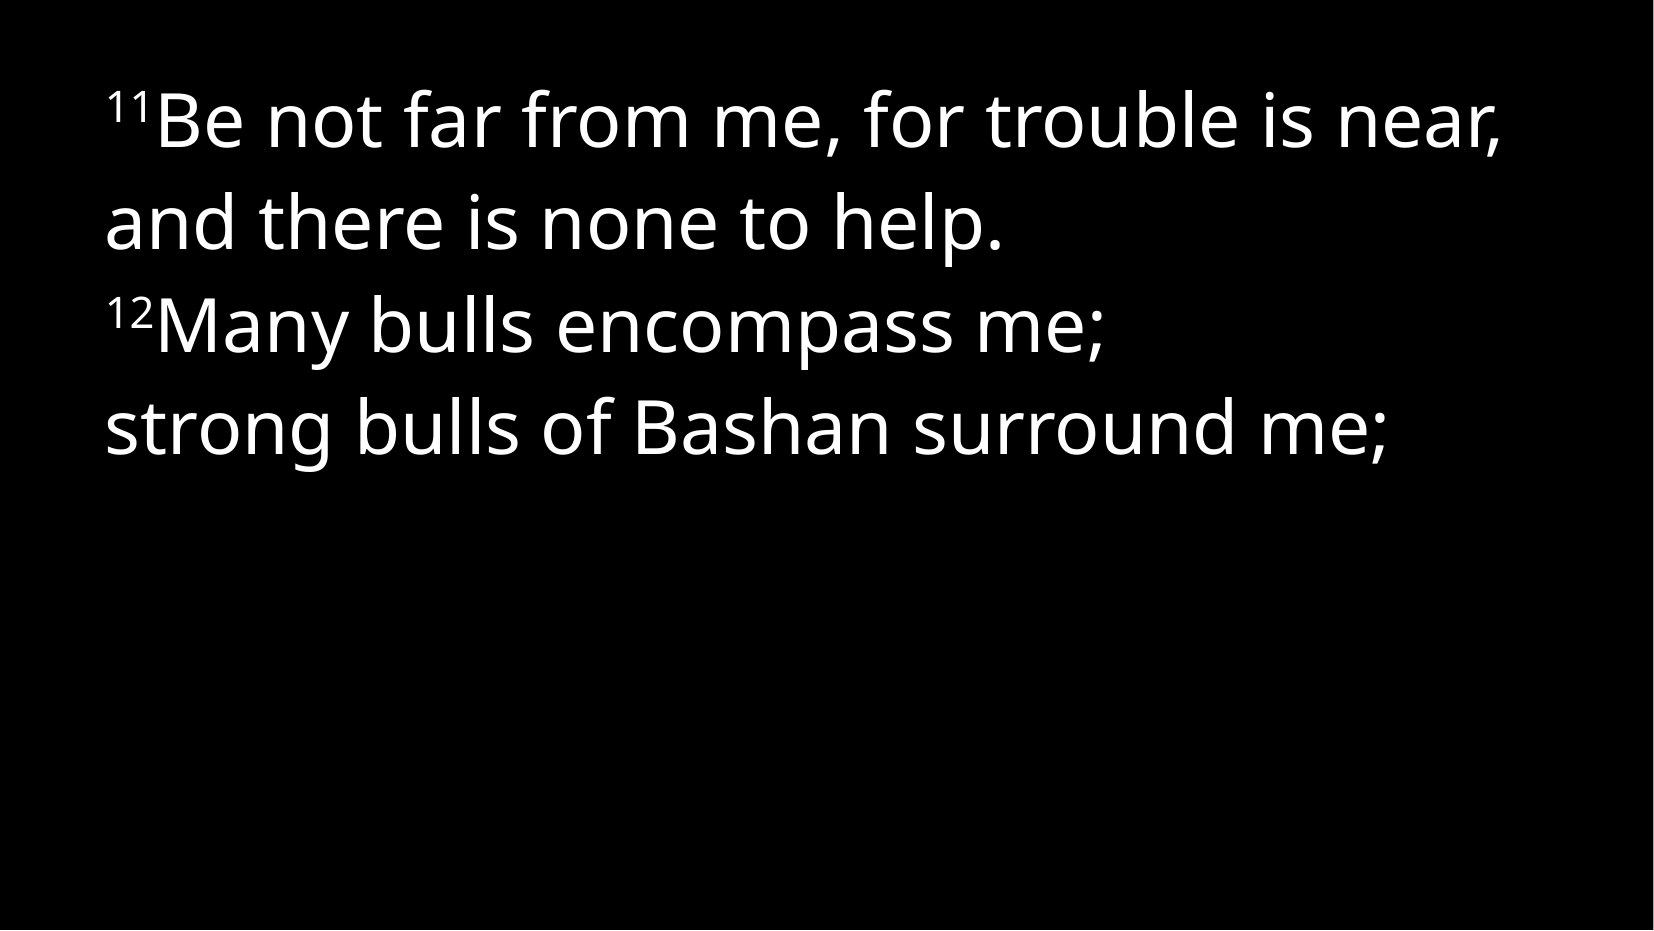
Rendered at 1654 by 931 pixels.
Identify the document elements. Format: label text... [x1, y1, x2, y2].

text_box 11Be not far from me, for trouble is near, and there is none to help. 12Many bulls encompass me; strong bulls of Bashan surround me; [90, 60, 1576, 511]
